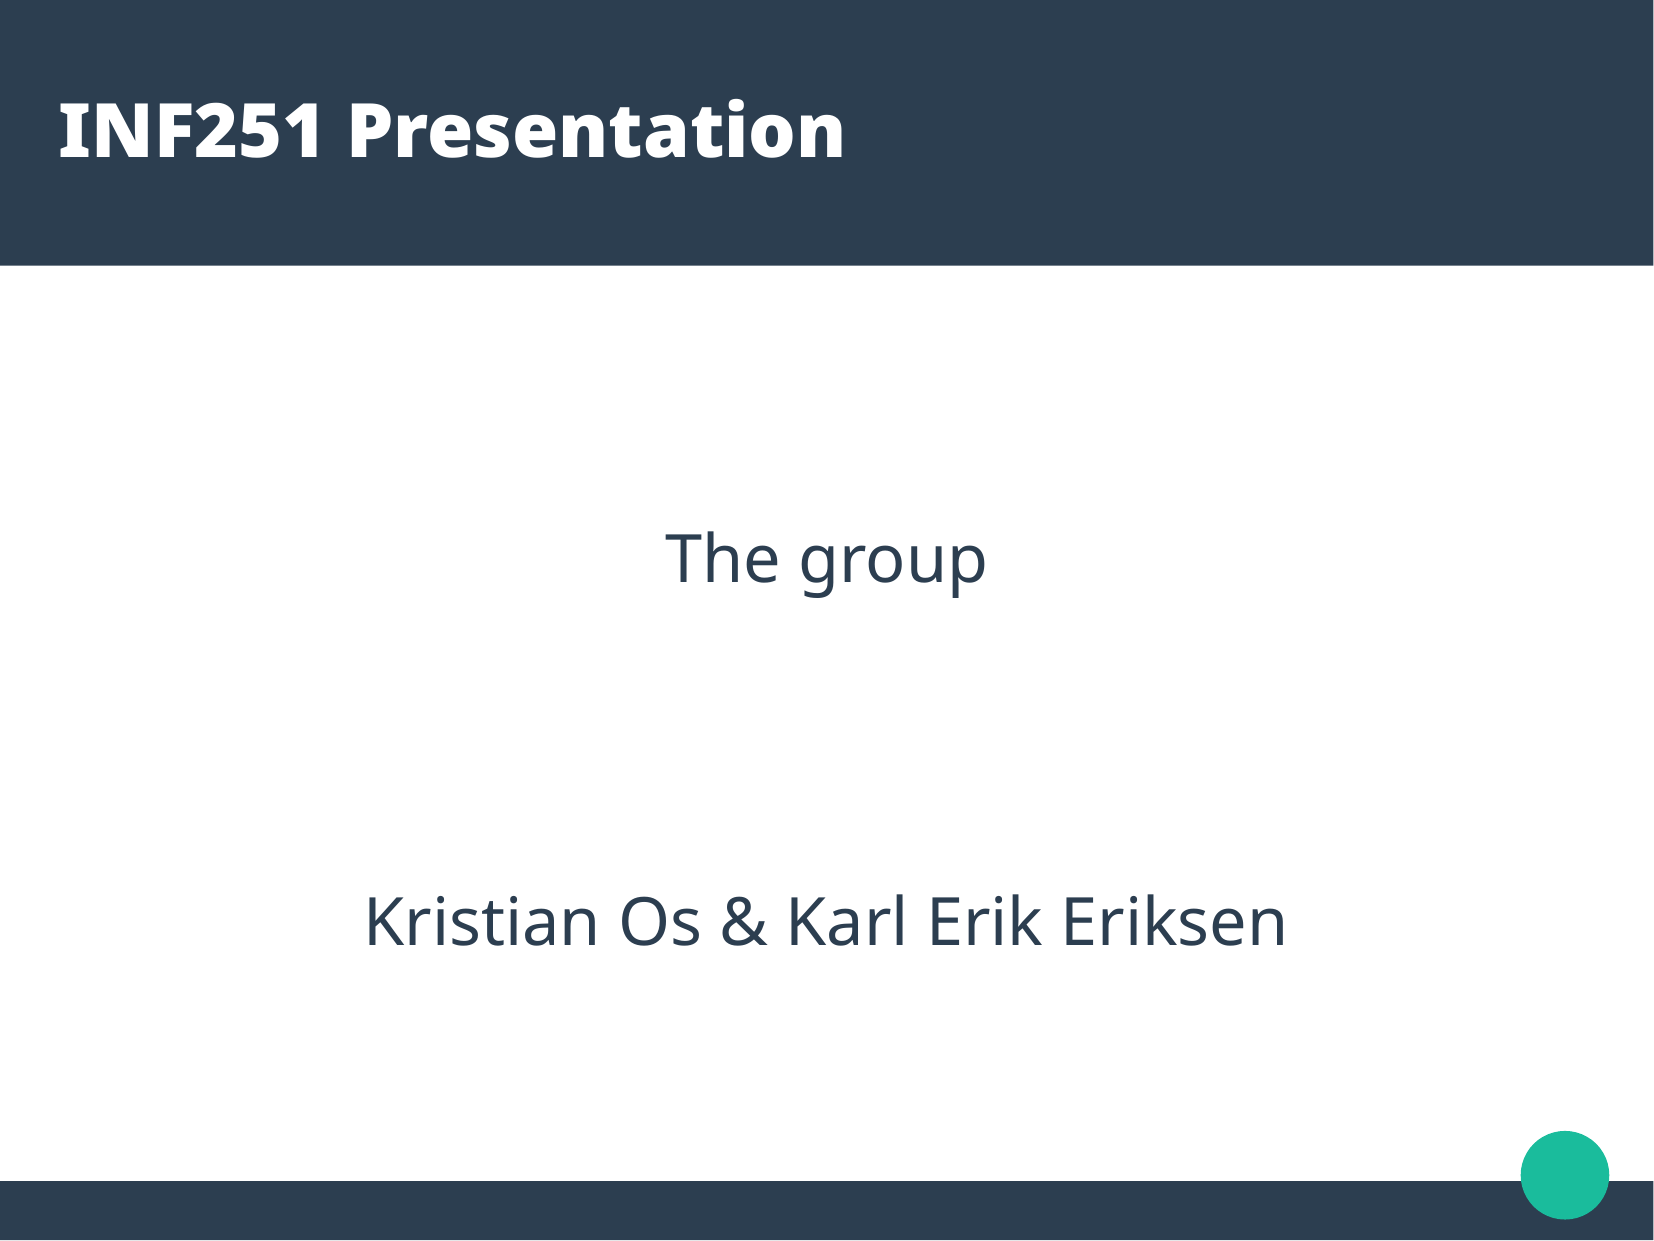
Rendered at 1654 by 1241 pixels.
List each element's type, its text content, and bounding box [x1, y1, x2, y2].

title INF251 Presentation [59, 49, 1595, 207]
subtitle The group Kristian Os & Karl Erik Eriksen [59, 324, 1595, 1152]
